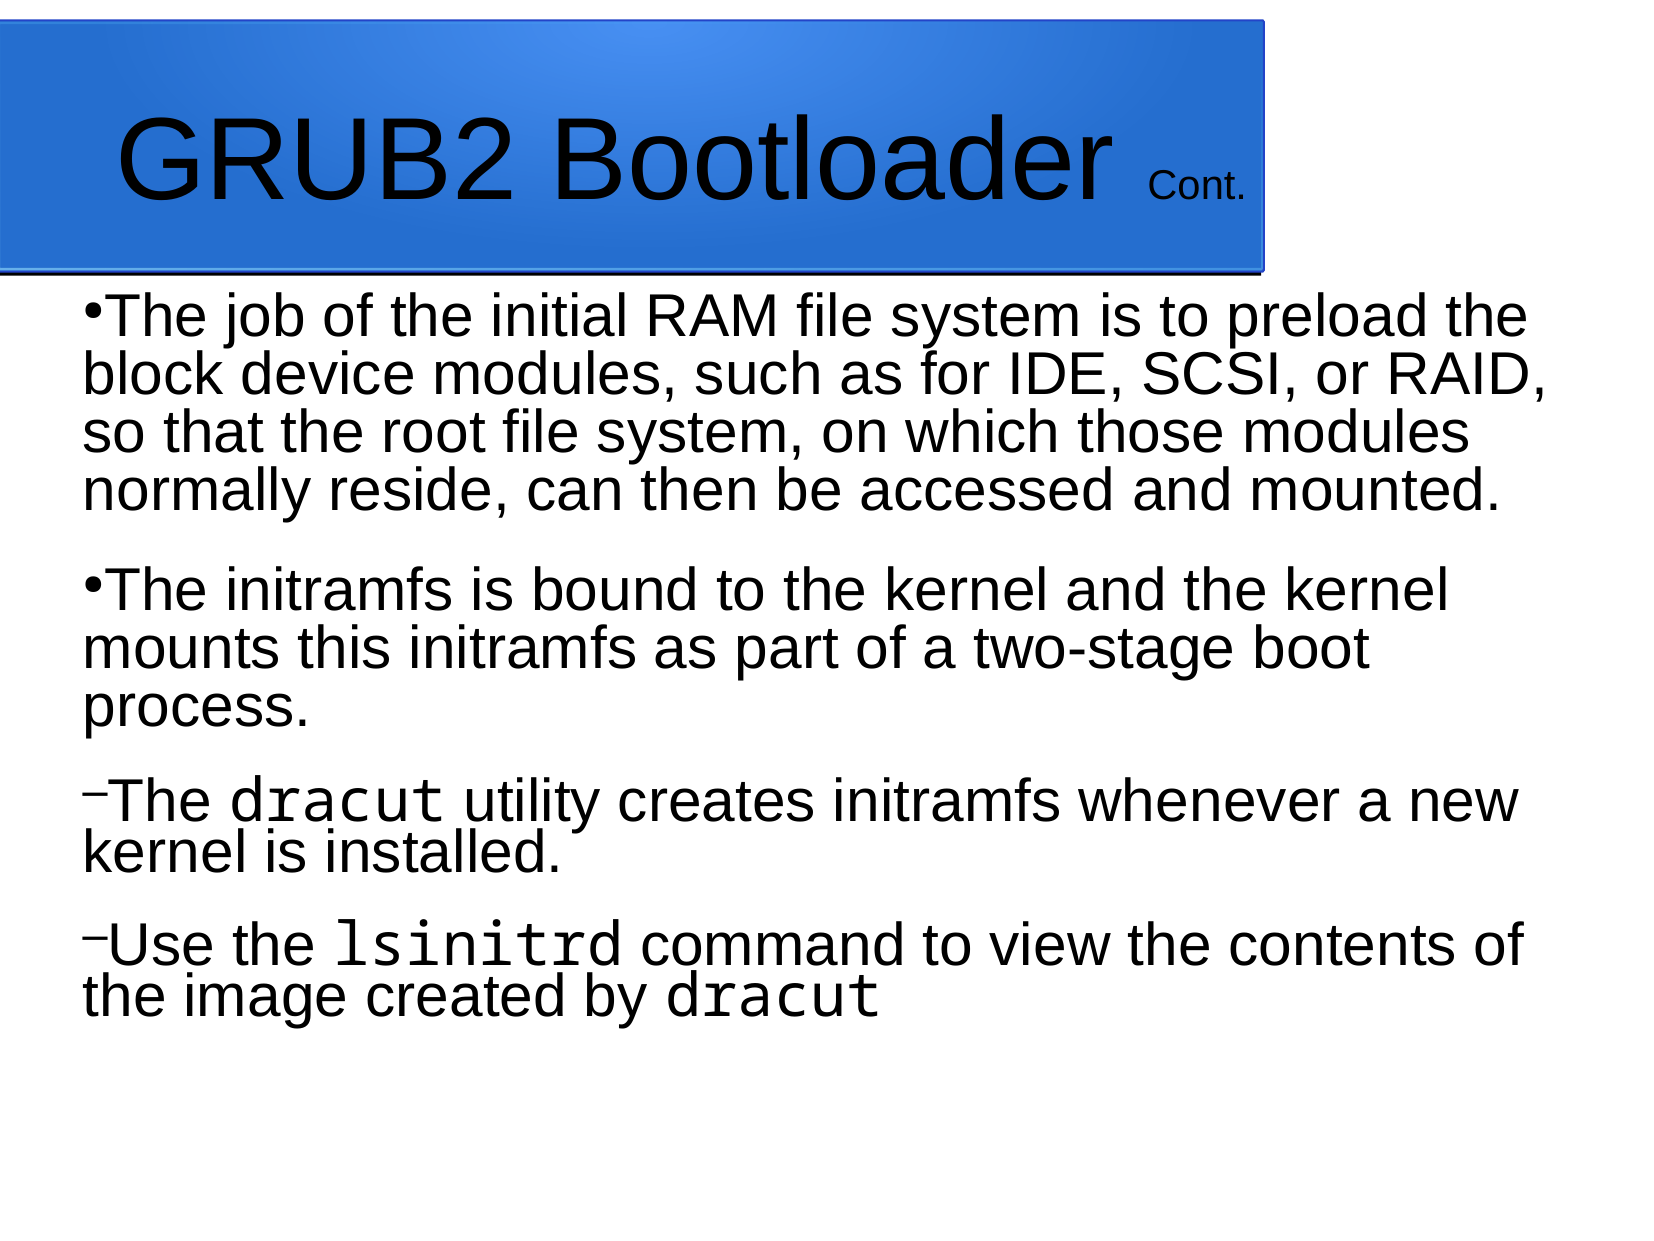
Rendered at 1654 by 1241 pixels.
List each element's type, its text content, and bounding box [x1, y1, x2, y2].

title GRUB2 Bootloader Cont. [82, 49, 1571, 257]
list The job of the initial RAM file system is to preload the block device modules, such as for IDE, SCSI, or RAID, so that the root file system, on which those modules normally reside, can then be accessed and mounted. The initramfs is bound to the kernel and the kernel mounts this initramfs as part of a two-stage boot process. The dracut utility creates initramfs whenever a new kernel is installed. Use the lsinitrd command to view the contents of the image created by dracut [82, 290, 1571, 1156]
